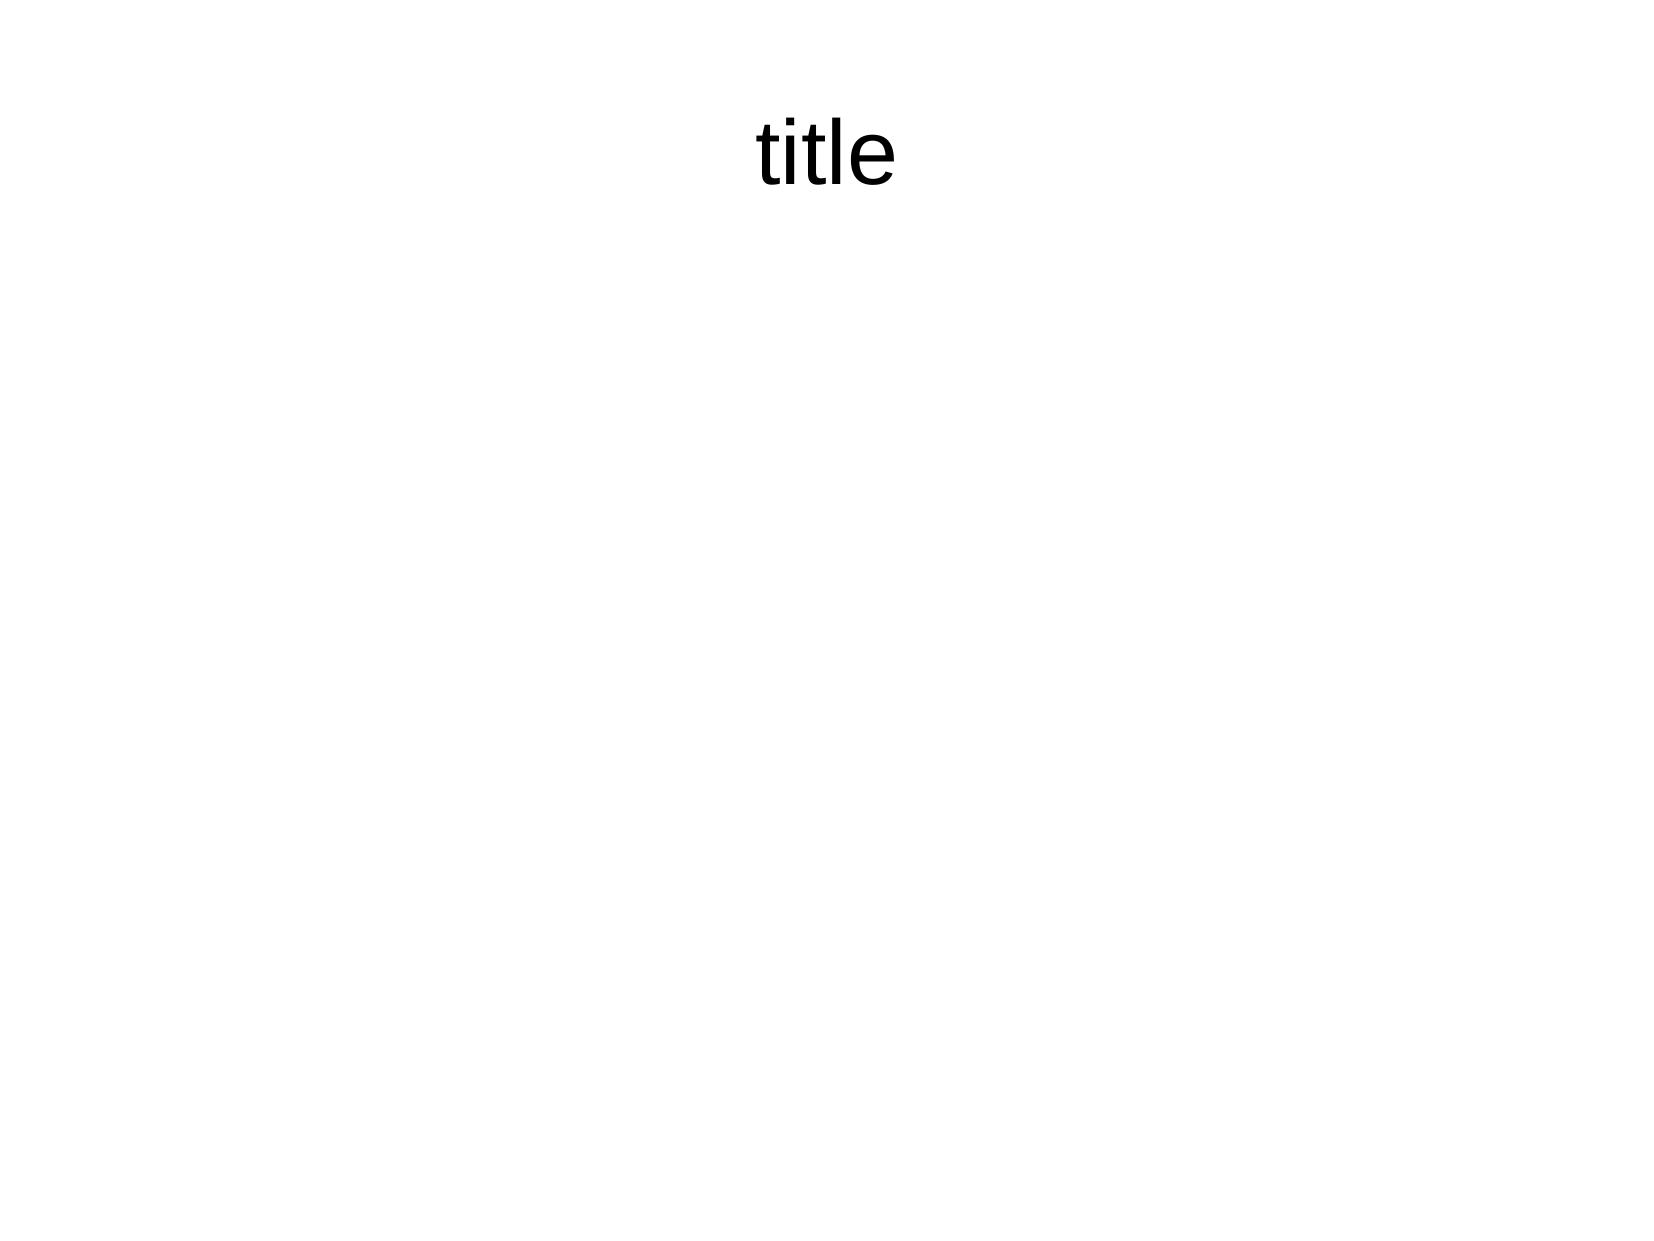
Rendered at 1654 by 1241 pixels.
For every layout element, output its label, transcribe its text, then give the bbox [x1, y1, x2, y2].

title title [82, 49, 1571, 257]
